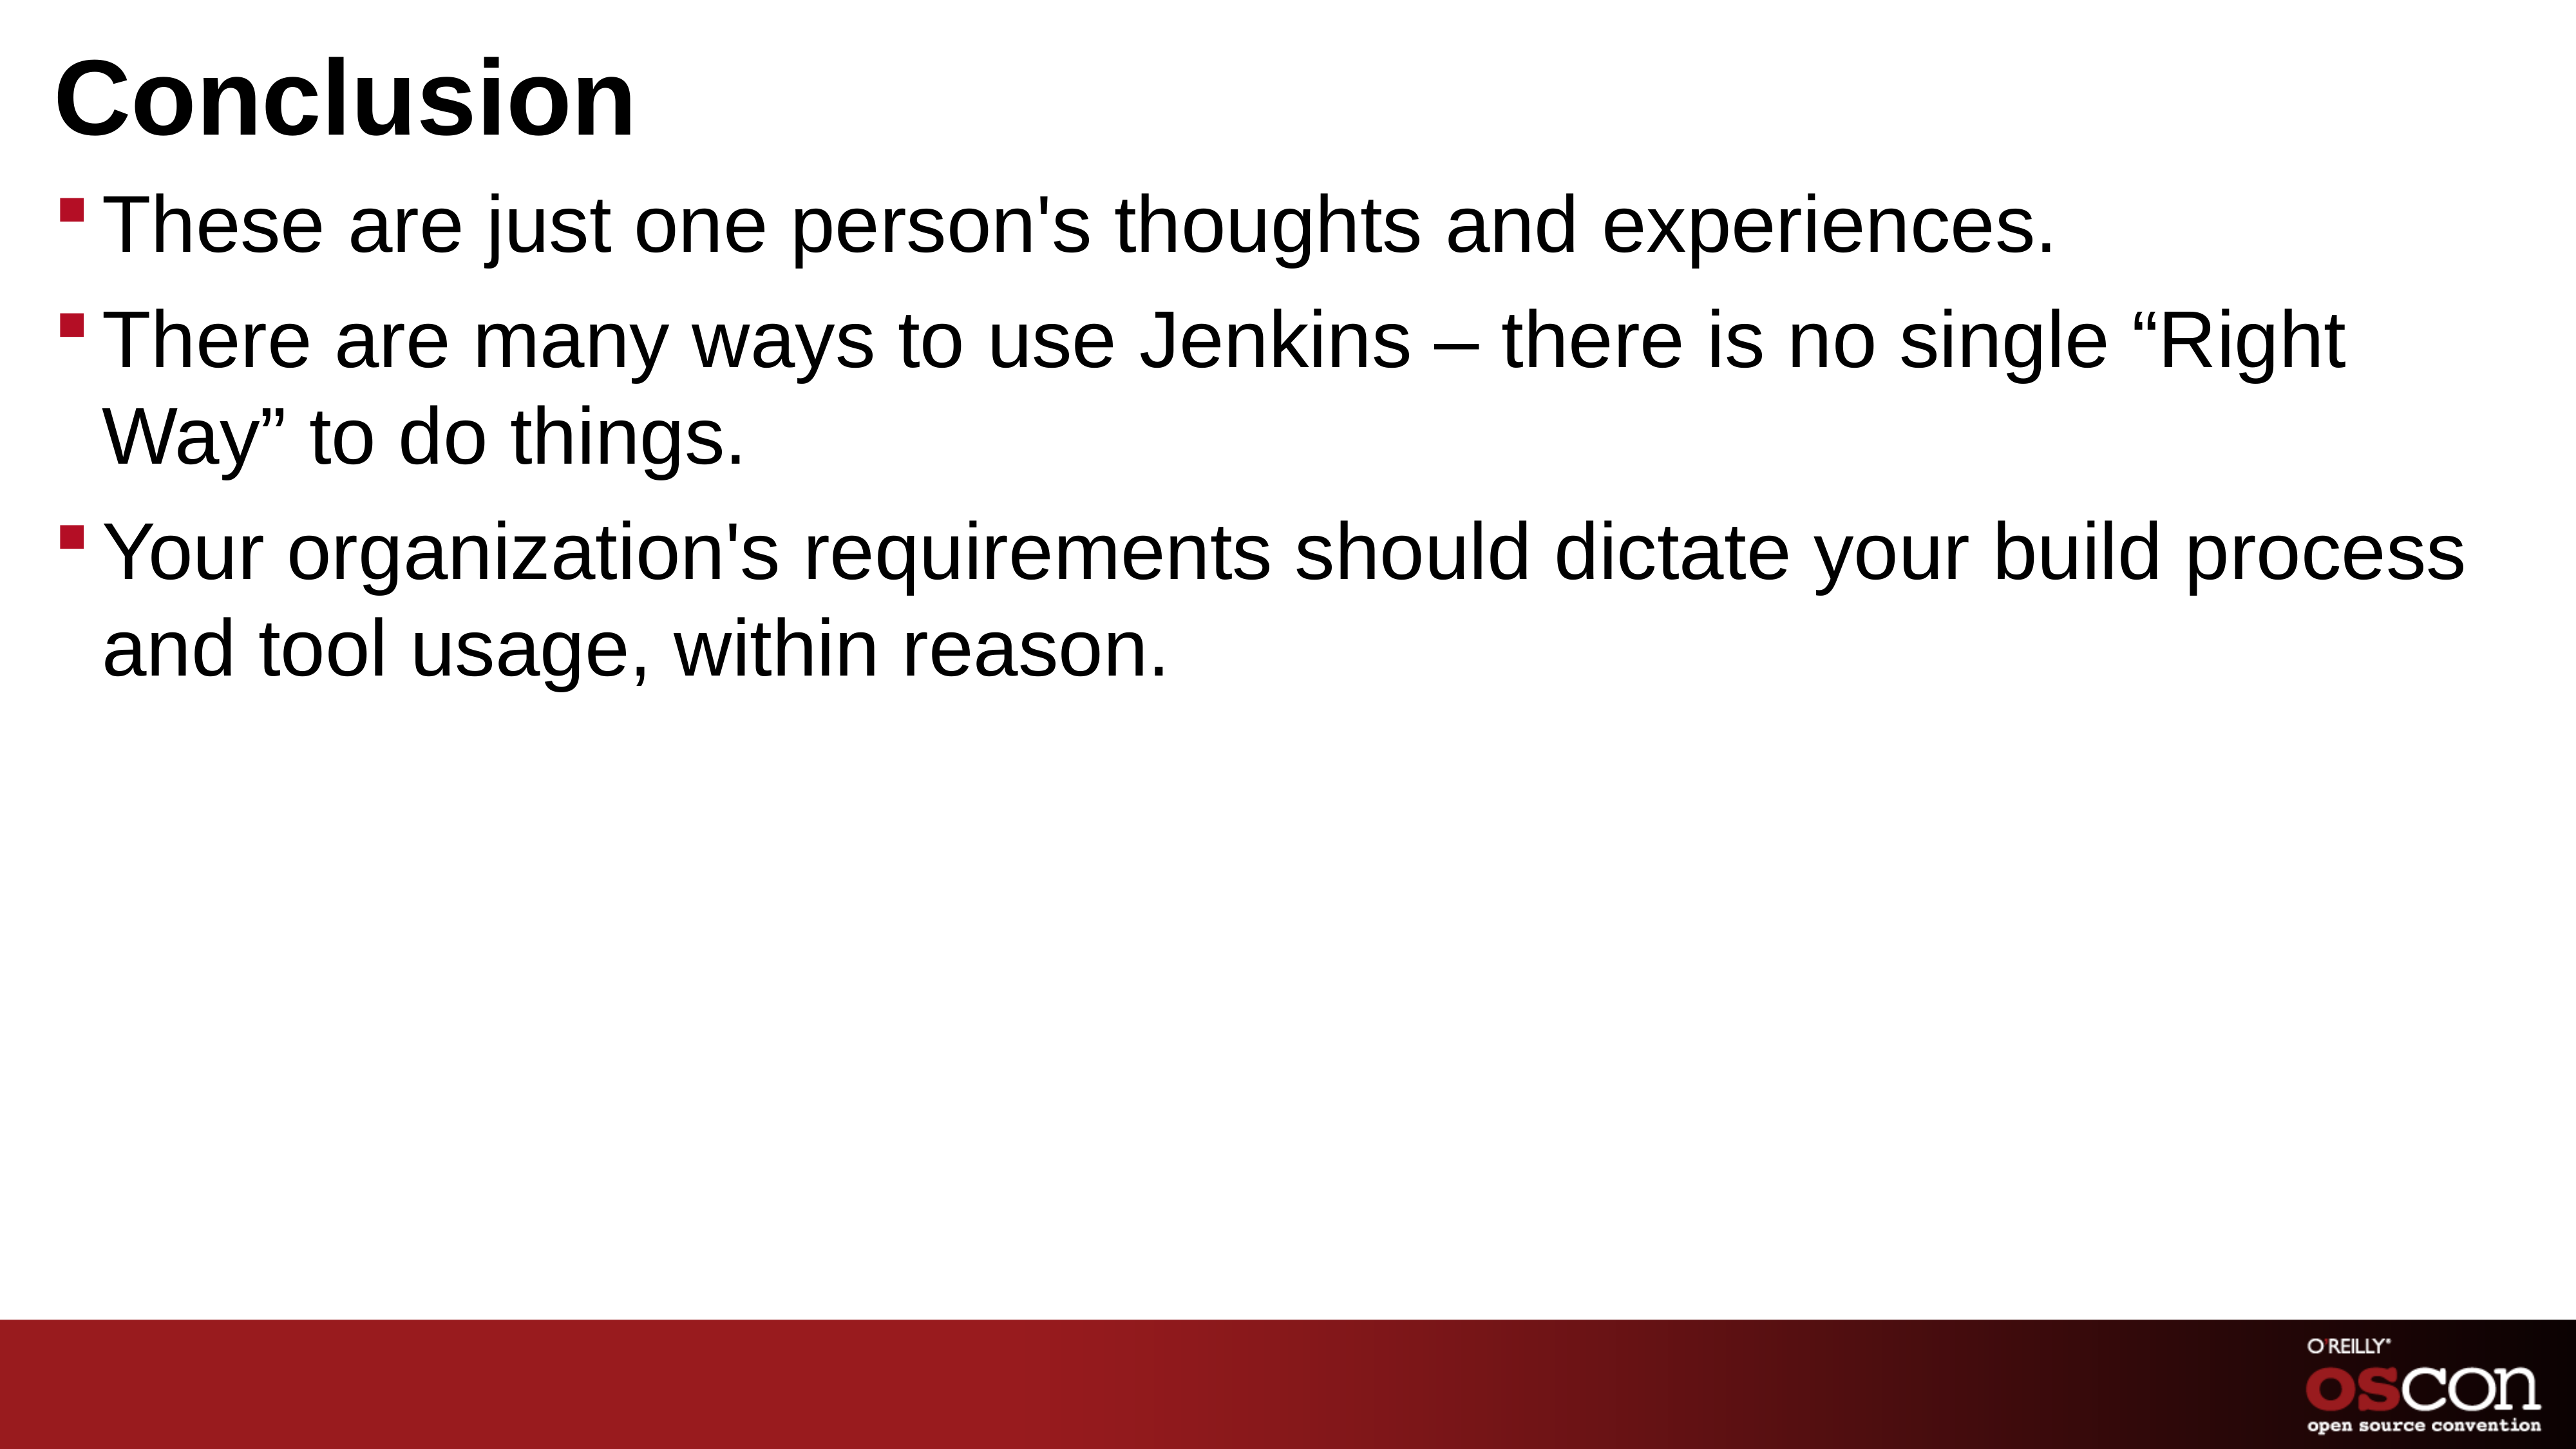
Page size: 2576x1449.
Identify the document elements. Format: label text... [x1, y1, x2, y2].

list These are just one person's thoughts and experiences. There are many ways to use Jenkins – there is no single “Right Way” to do things. Your organization's requirements should dictate your build process and tool usage, within reason. [48, 166, 2514, 1449]
picture [0, 0, 2576, 1449]
title Conclusion [48, 17, 2514, 166]
